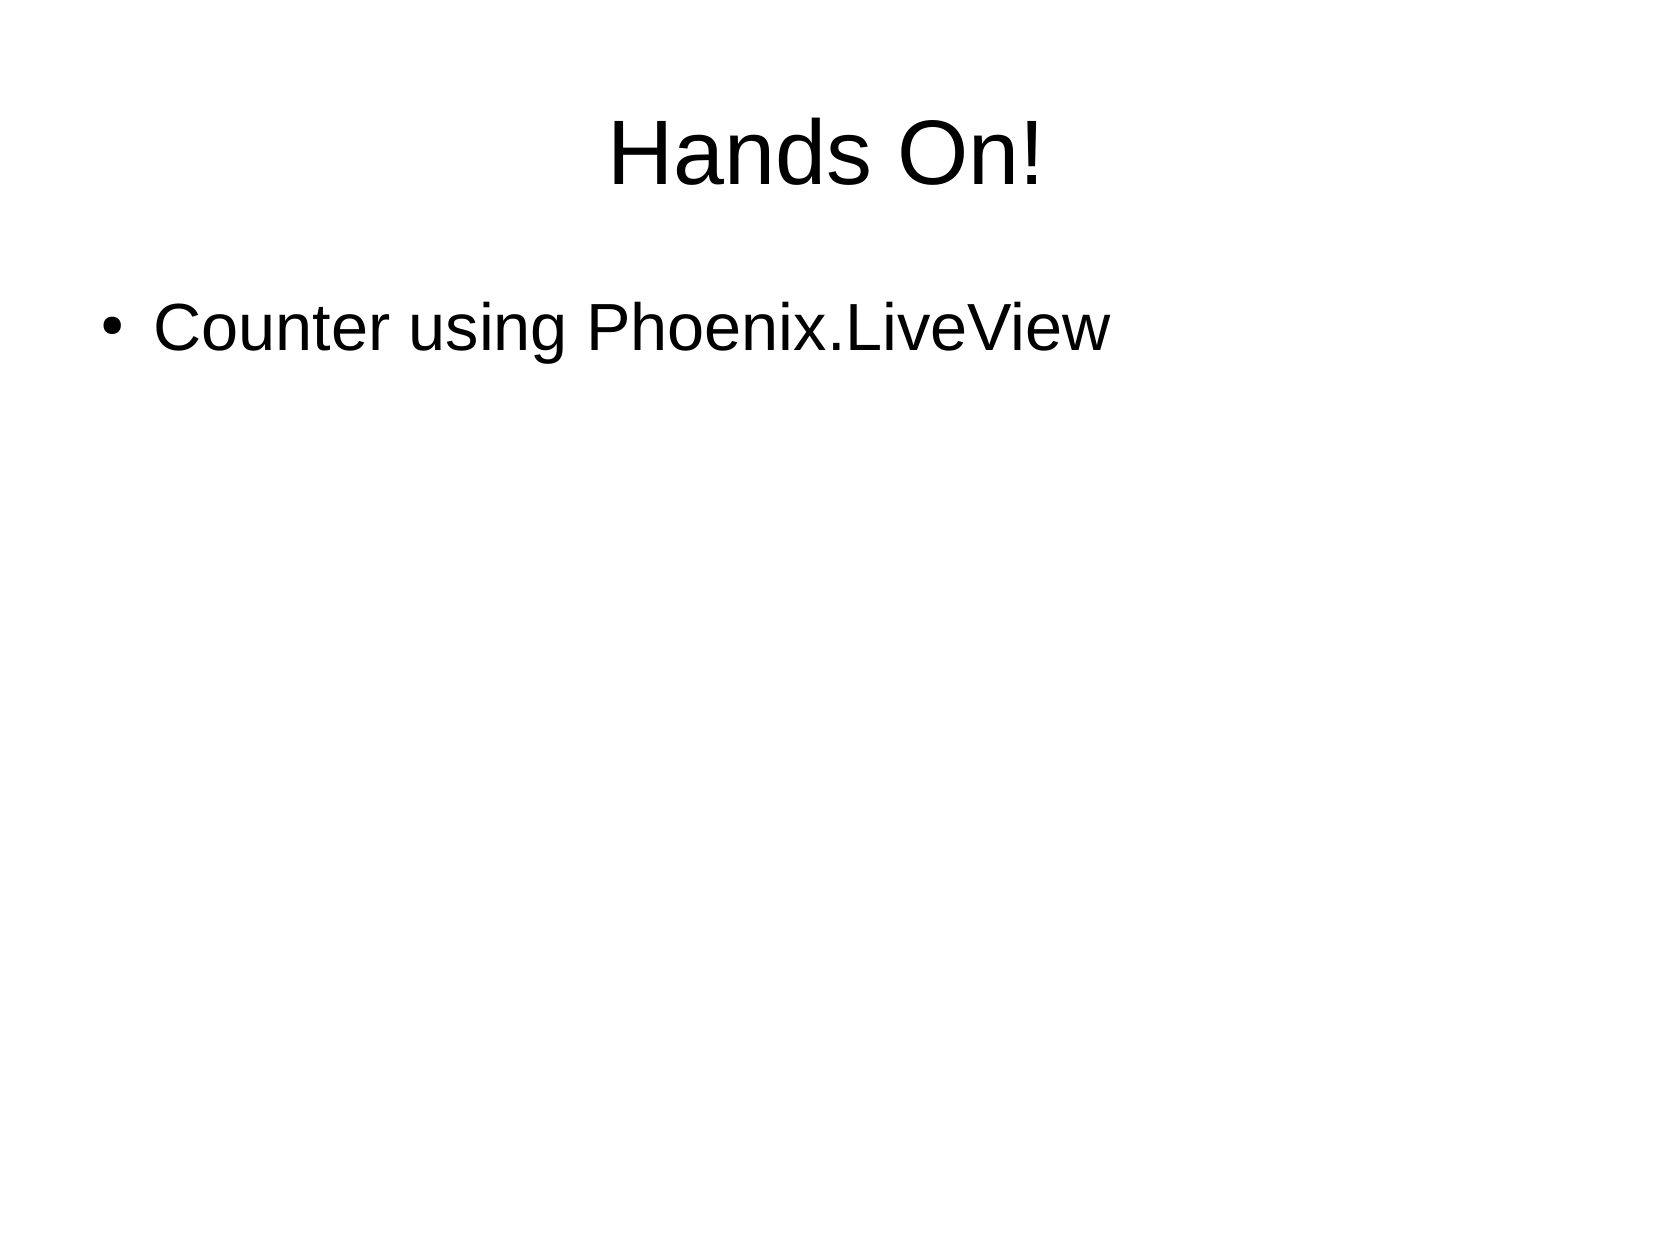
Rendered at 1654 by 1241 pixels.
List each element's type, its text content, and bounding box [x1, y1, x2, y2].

title Hands On! [82, 49, 1571, 257]
list Counter using Phoenix.LiveView [82, 290, 1571, 1010]
